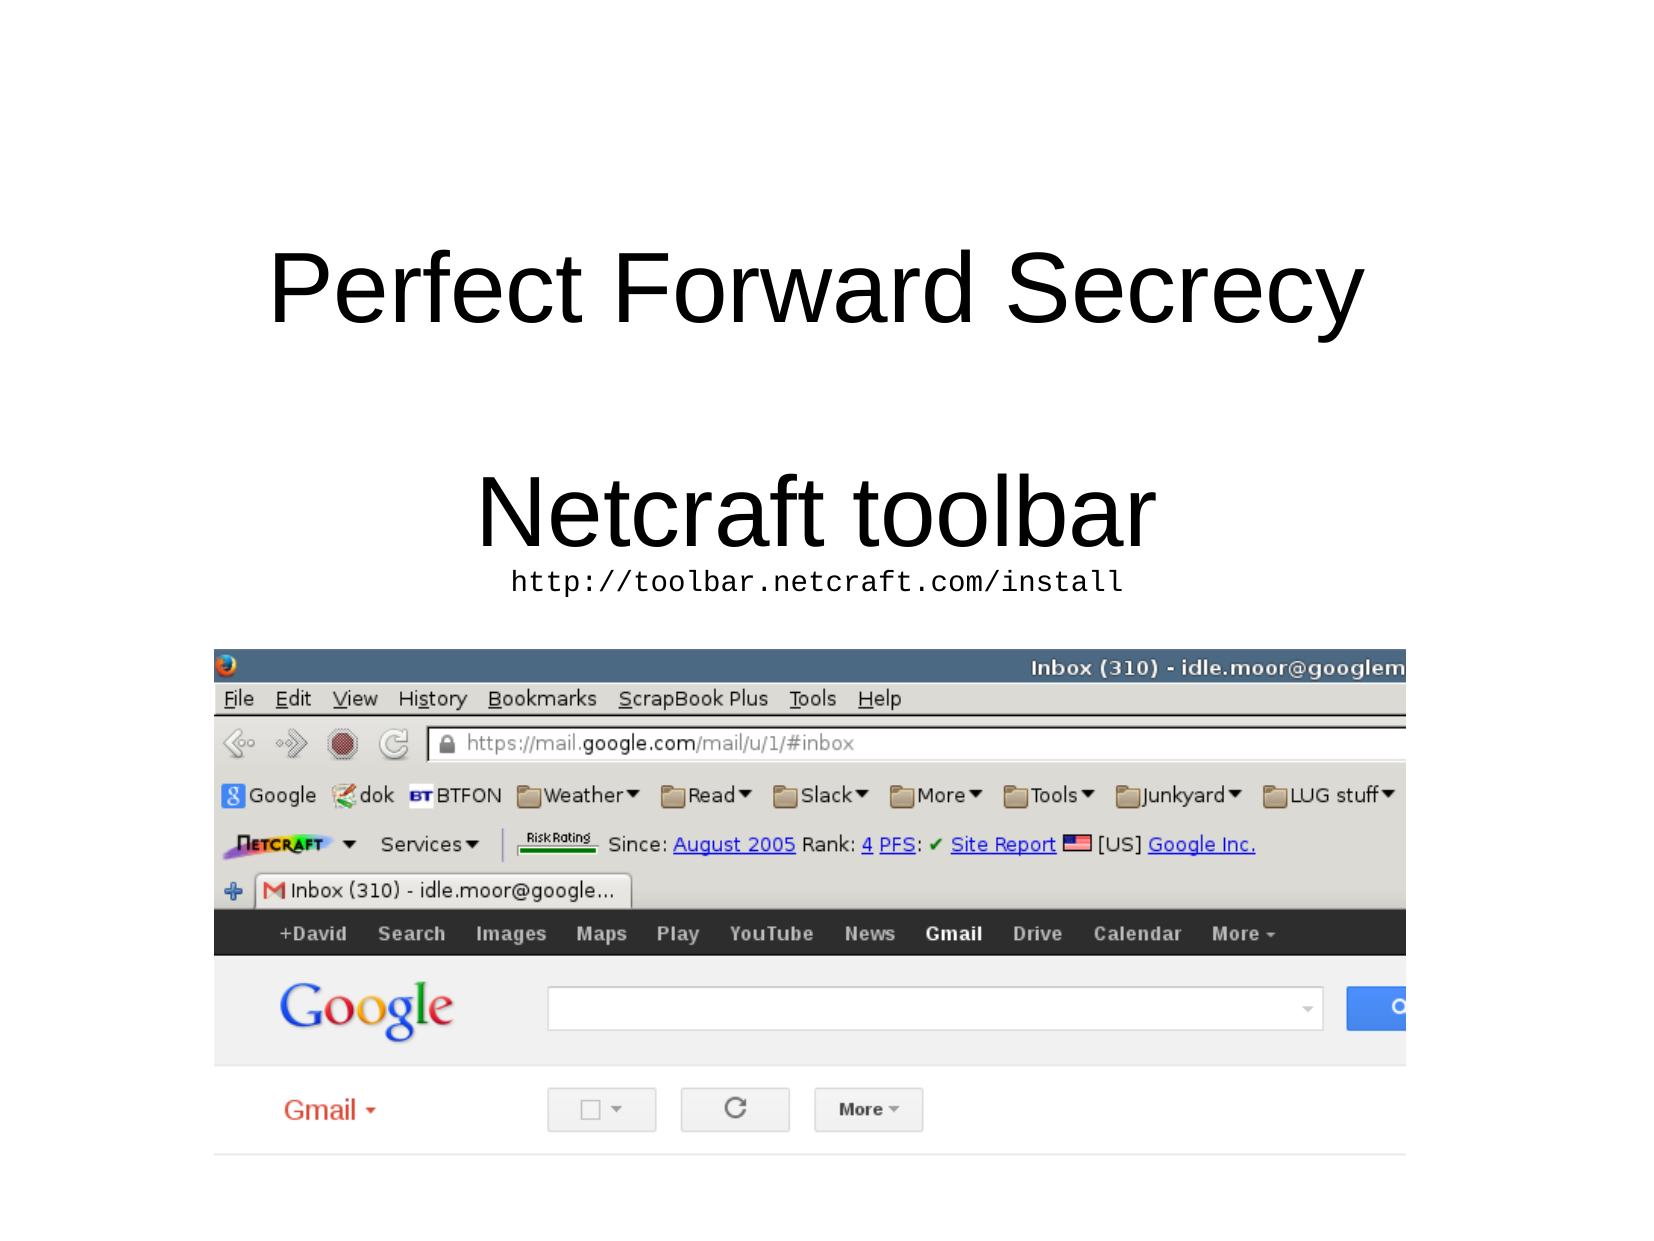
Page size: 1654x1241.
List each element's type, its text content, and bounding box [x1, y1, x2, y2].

text_box Perfect Forward Secrecy Netcraft toolbar http://toolbar.netcraft.com/install [89, 56, 1545, 776]
picture [214, 649, 1406, 1160]
